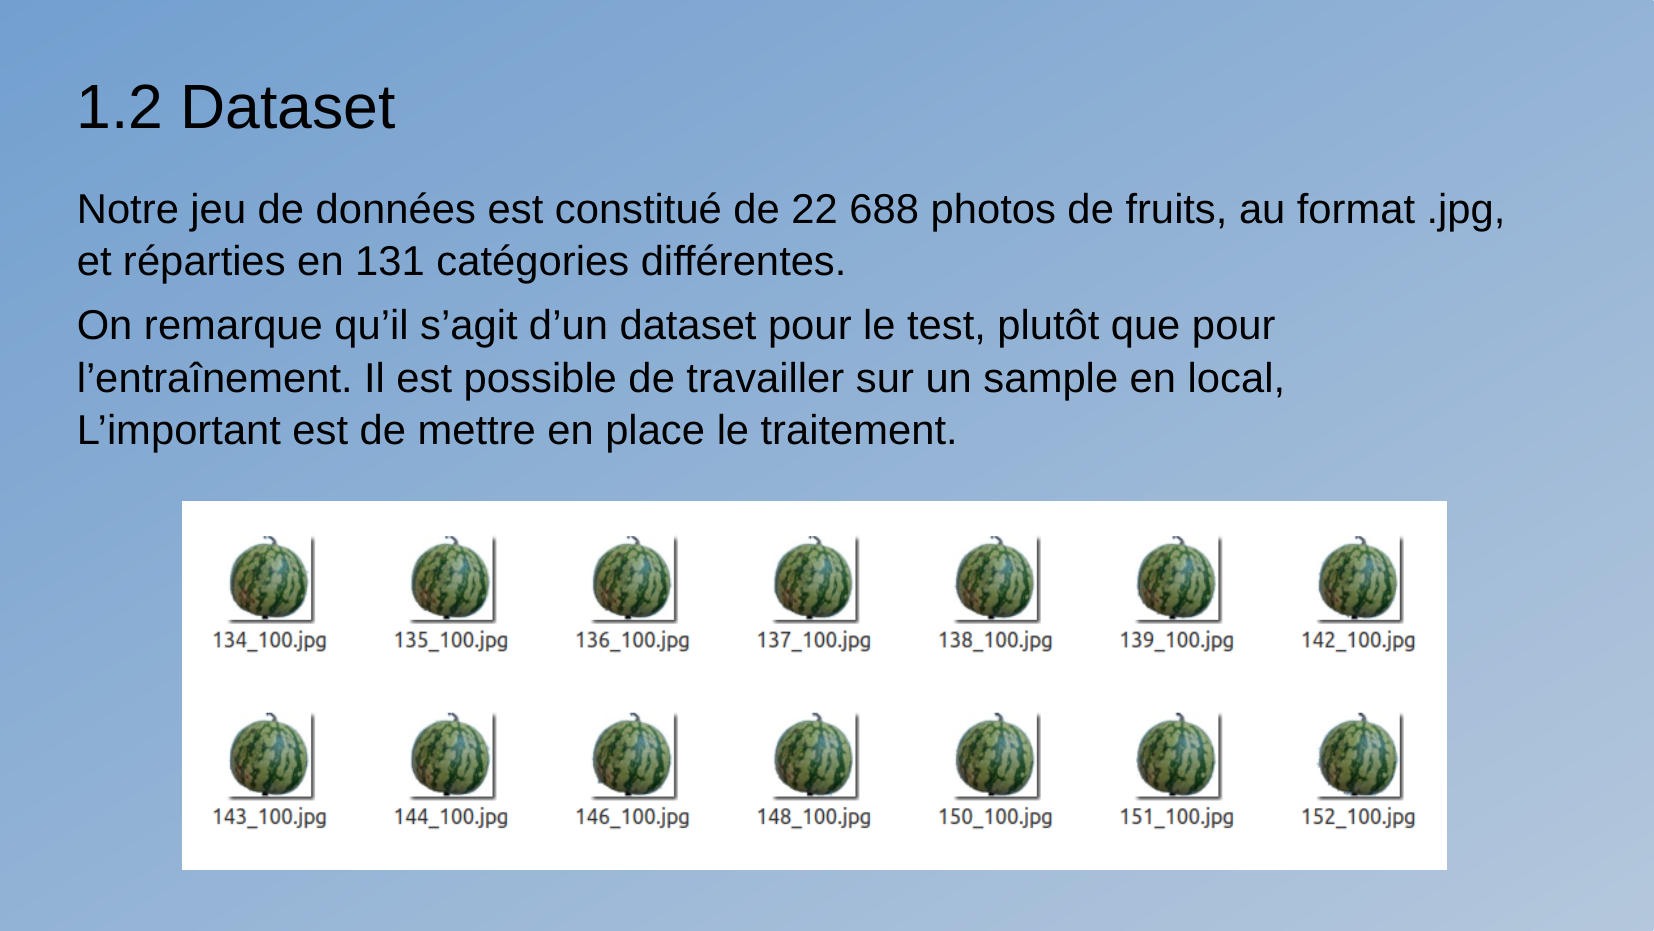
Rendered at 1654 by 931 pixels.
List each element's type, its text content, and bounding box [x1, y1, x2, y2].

picture [182, 501, 1447, 870]
list Notre jeu de données est constitué de 22 688 photos de fruits, au format .jpg, et réparties en 131 catégories différentes. On remarque qu’il s’agit d’un dataset pour le test, plutôt que pour l’entraînement. Il est possible de travailler sur un sample en local, L’important est de mettre en place le traitement. [76, 185, 1565, 827]
title 1.2 Dataset [76, 29, 1565, 185]
